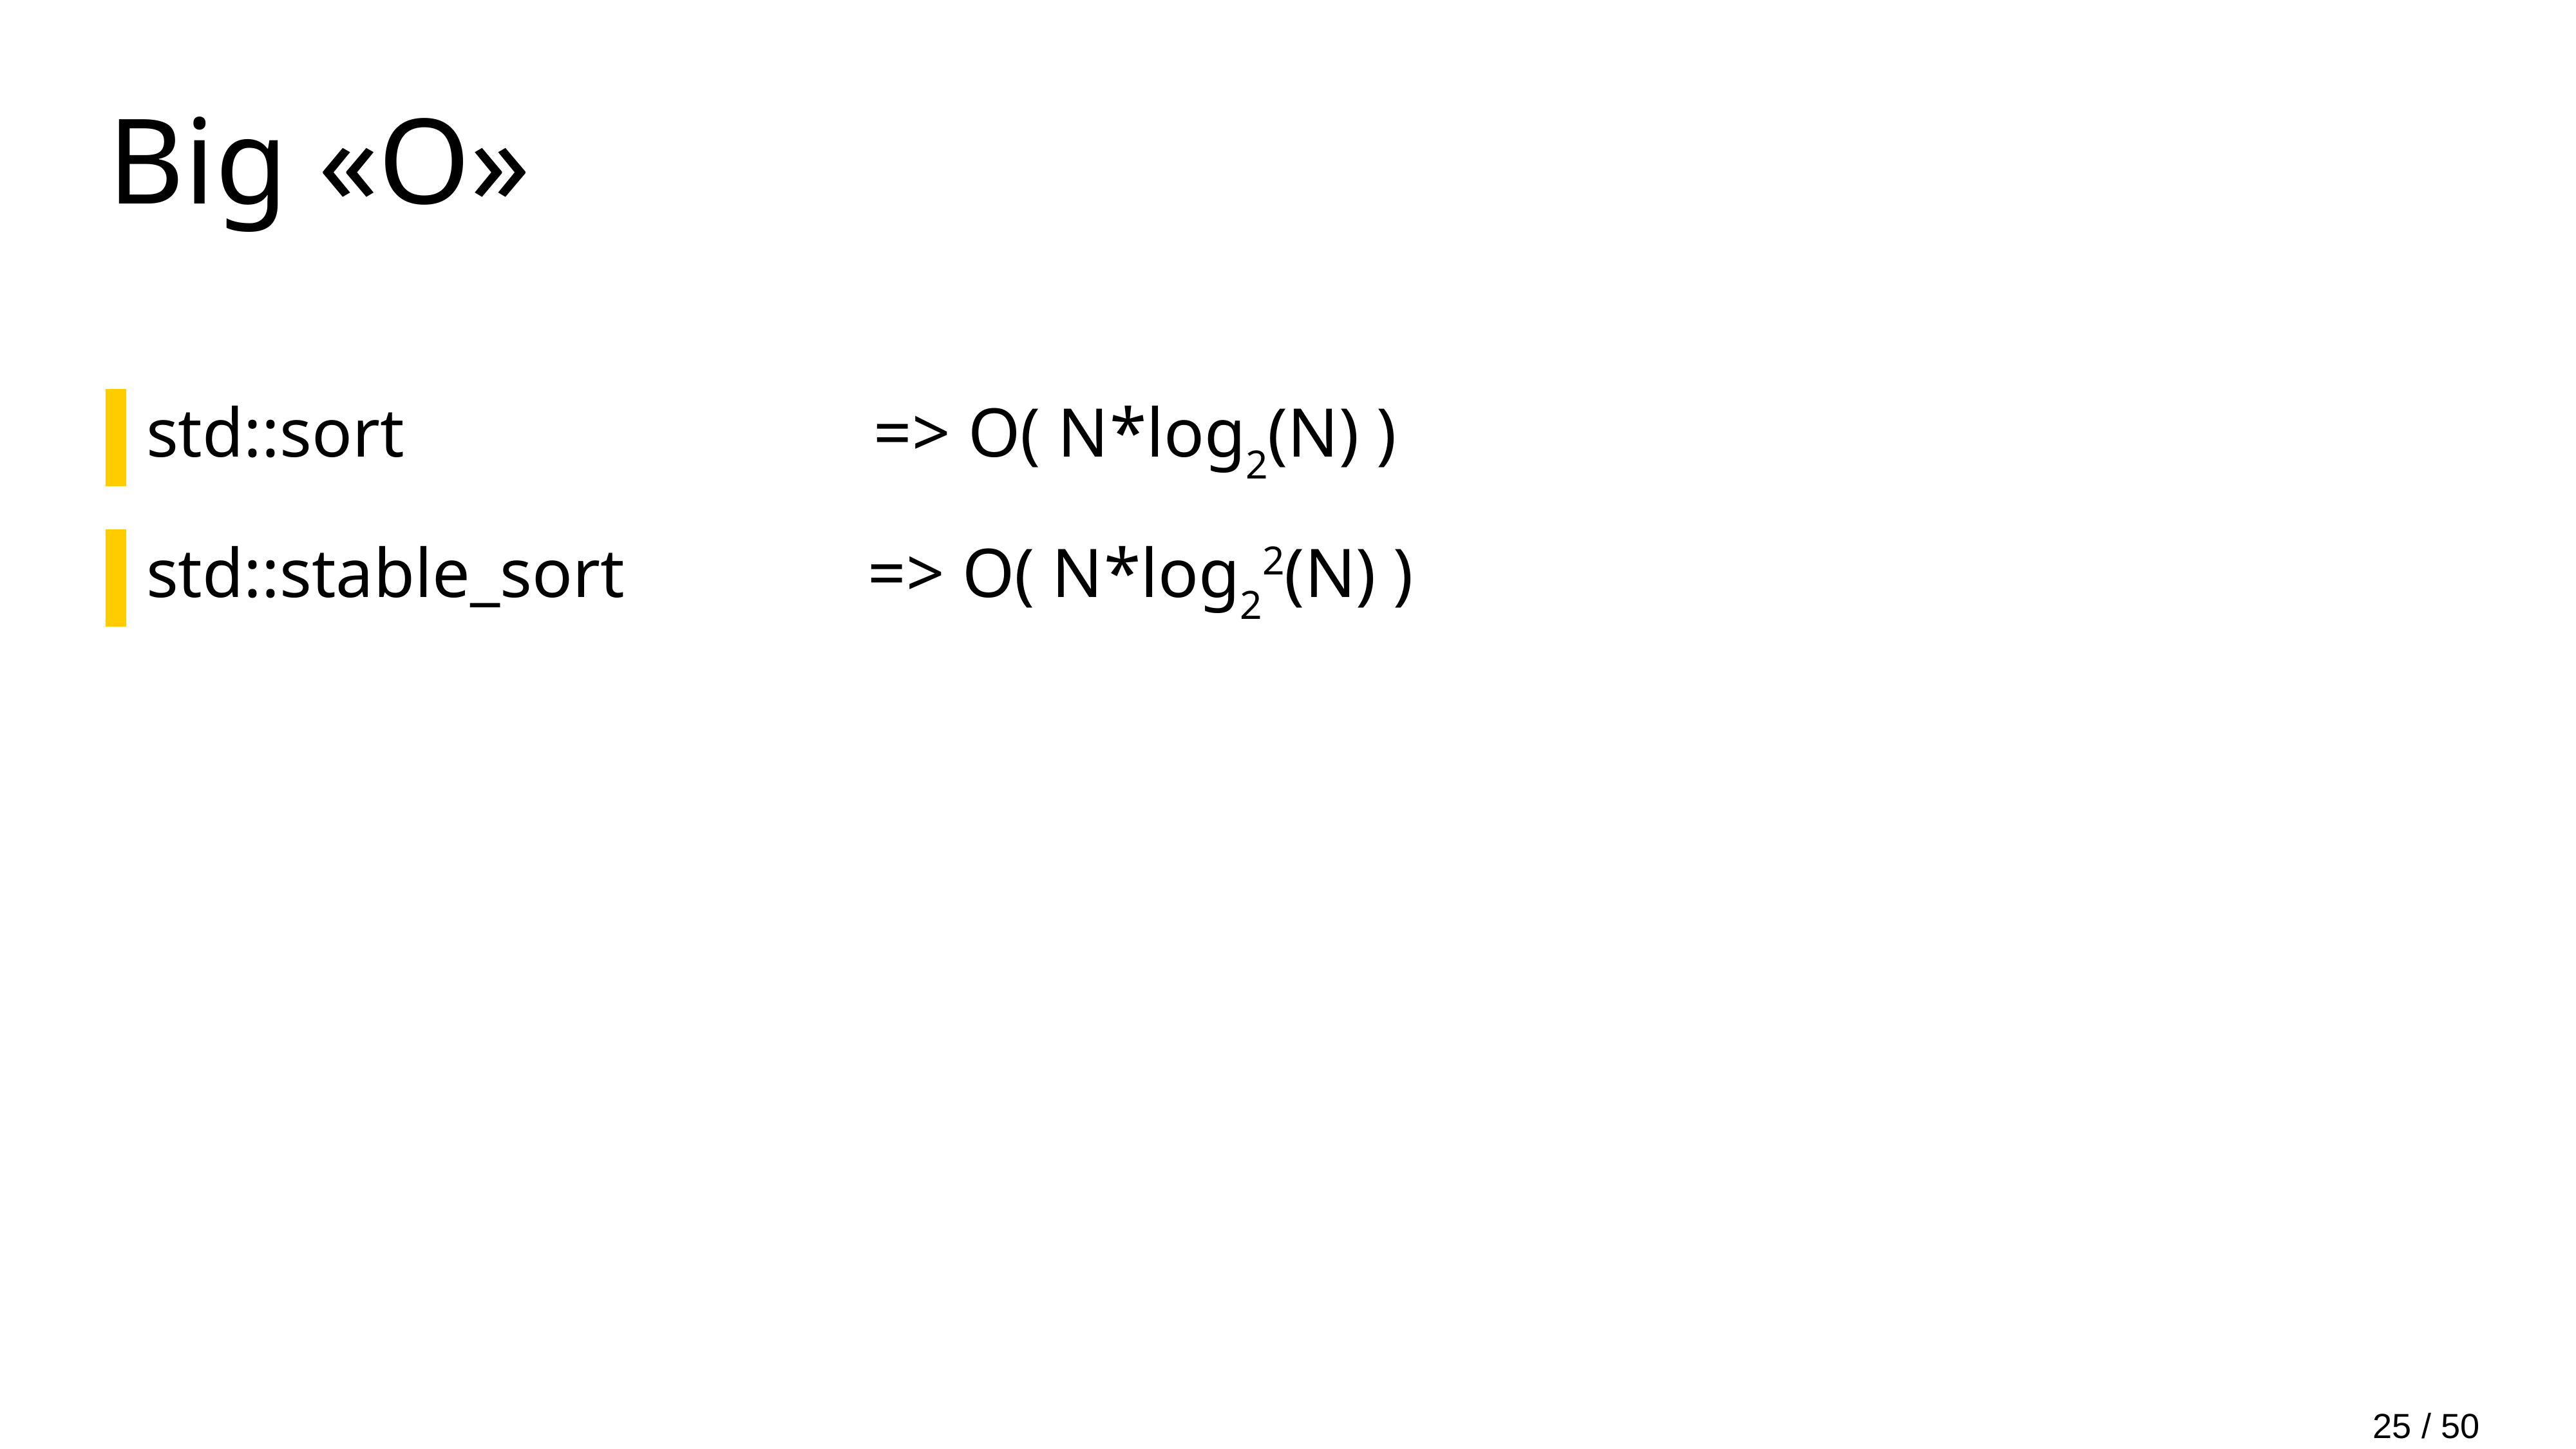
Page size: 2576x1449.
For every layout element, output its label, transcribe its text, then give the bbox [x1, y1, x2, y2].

text_box <number> / 50 [2363, 1402, 2576, 1449]
text_box std::sort => O( N*log2(N) ) std::stable_sort => O( N*log22(N) ) [96, 364, 2512, 1419]
title Big «О» [108, 80, 2468, 242]
